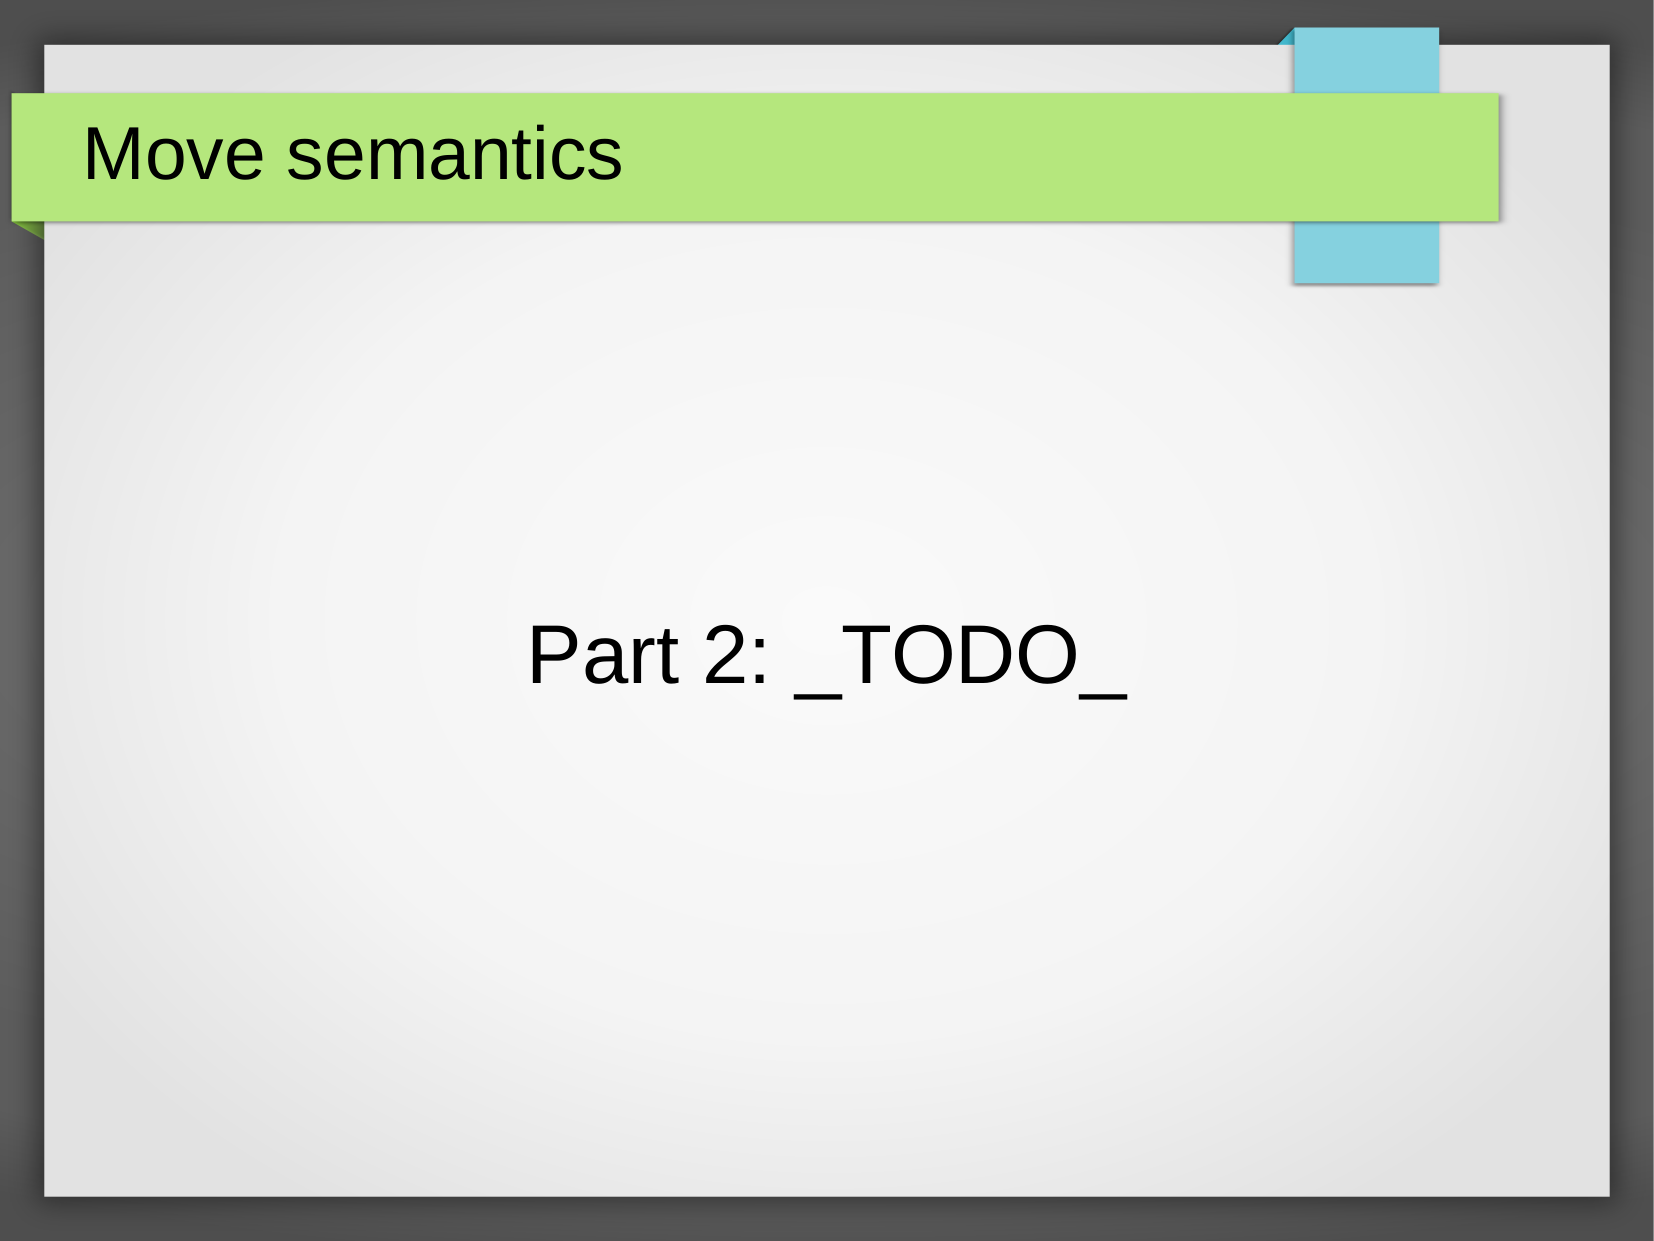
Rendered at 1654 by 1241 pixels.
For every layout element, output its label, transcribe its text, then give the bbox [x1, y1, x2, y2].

title Move semantics [82, 94, 1264, 213]
picture [0, 0, 1654, 1241]
subtitle Part 2: _TODO_ [82, 295, 1571, 1015]
